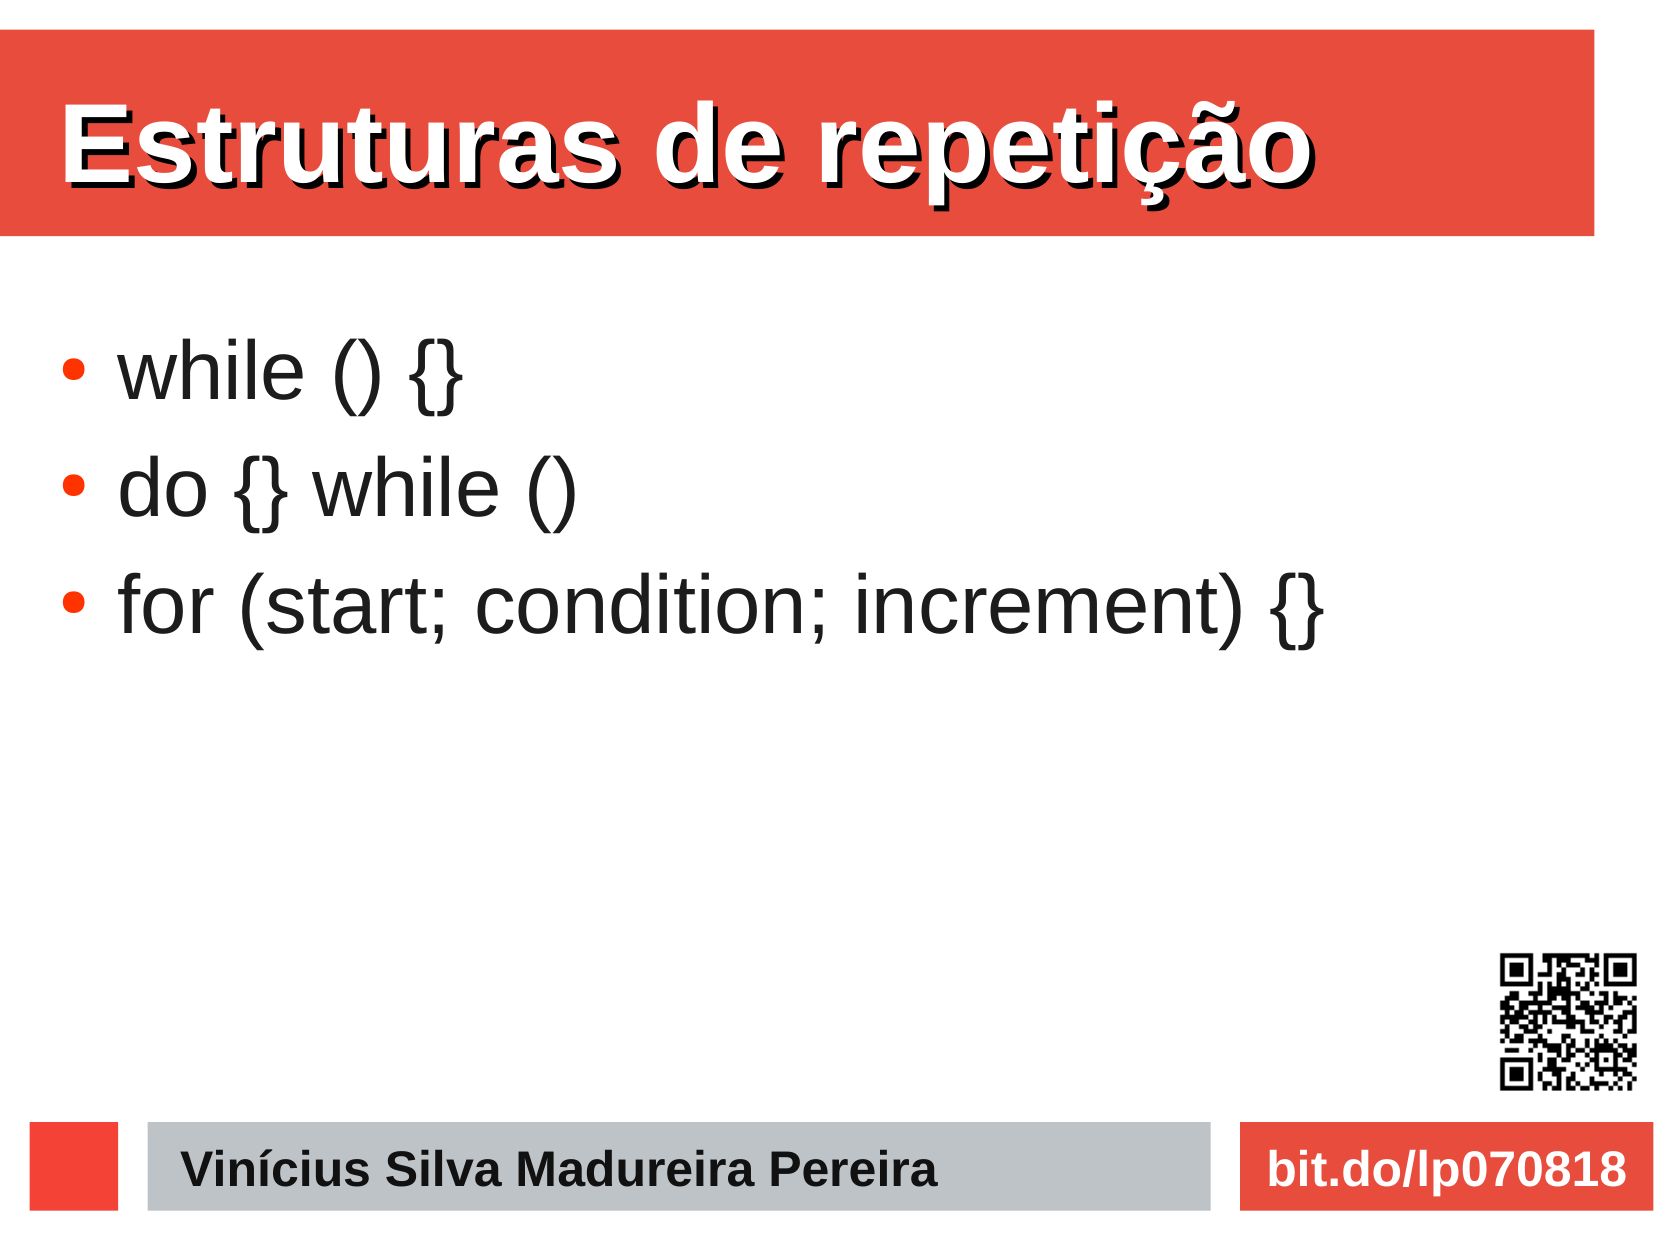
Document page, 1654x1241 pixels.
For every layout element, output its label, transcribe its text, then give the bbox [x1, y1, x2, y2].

title Estruturas de repetição [59, 59, 1595, 207]
list while () {} do {} while () for (start; condition; increment) {} [59, 324, 1565, 1093]
text_box Vinícius Silva Madureira Pereira [165, 1133, 1170, 1205]
text_box bit.do/lp070818 [1228, 1133, 1654, 1205]
picture [1491, 944, 1648, 1102]
